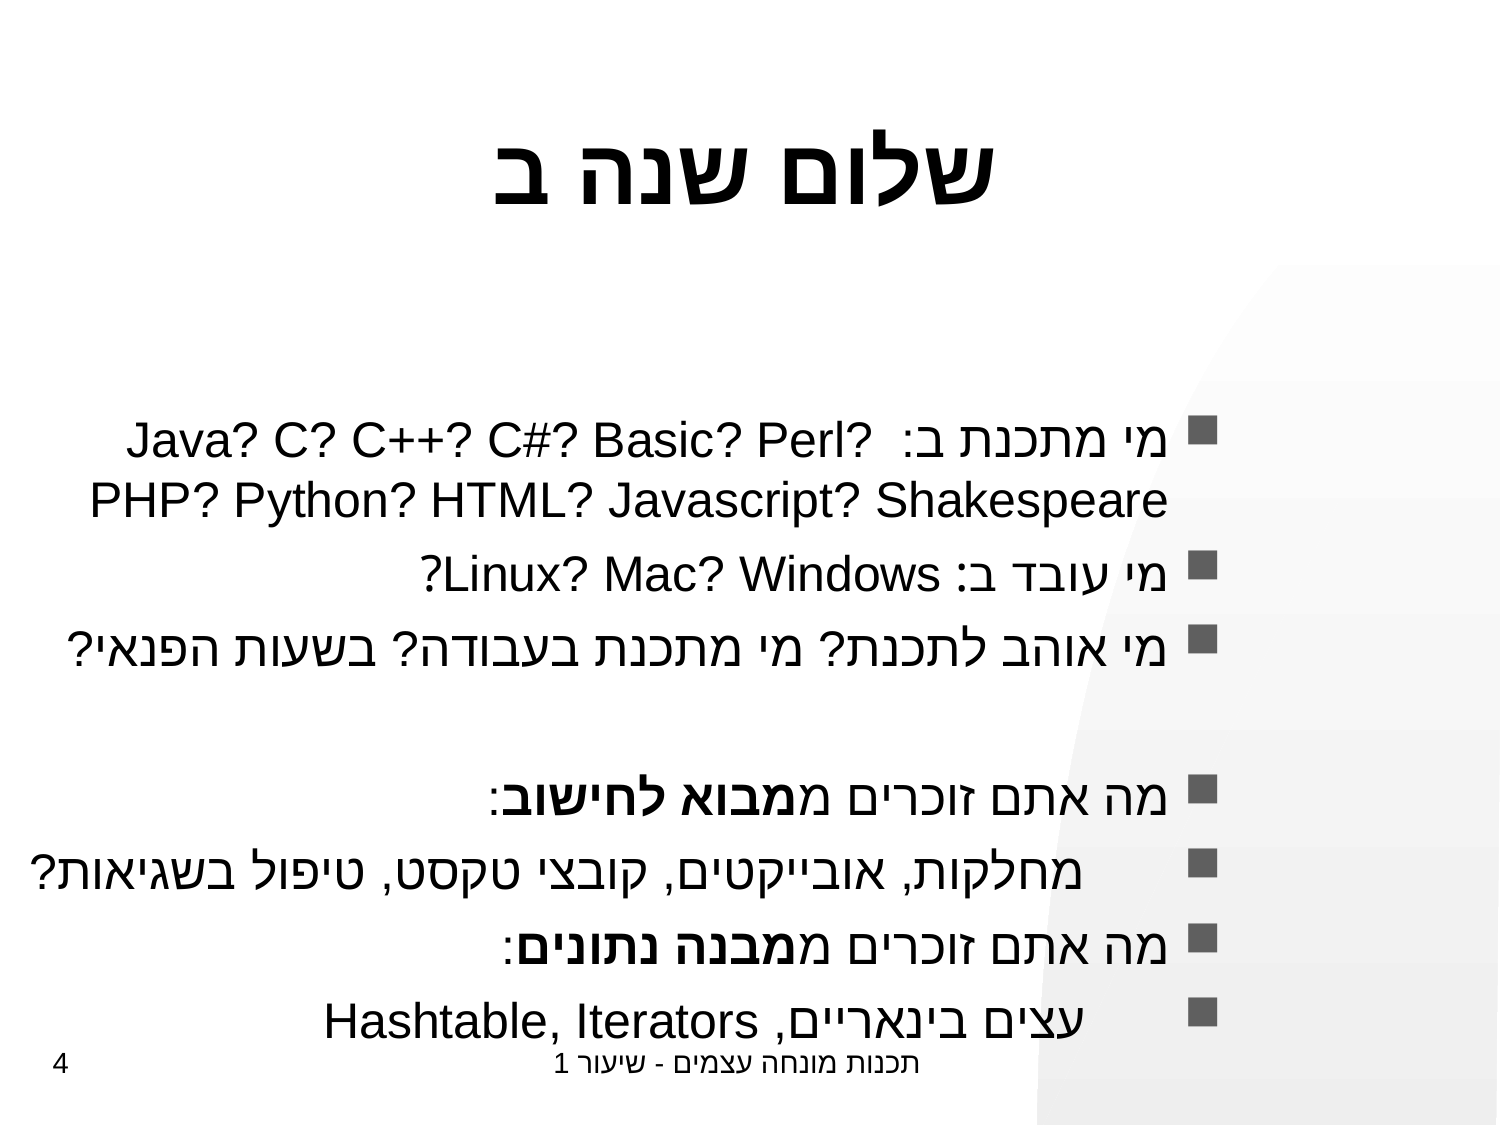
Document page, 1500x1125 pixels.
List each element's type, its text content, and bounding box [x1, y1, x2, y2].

text_box תכנות מונחה עצמים - שיעור 1 [500, 1025, 975, 1100]
text_box <number> [37, 1025, 350, 1100]
text_box מי מתכנת ב: Java? C? C++? C#? Basic? Perl? PHP? Python? HTML? Javascript? Shakespeare מי עובד ב: Linux? Mac? Windows? מי אוהב לתכנת? מי מתכנת בעבודה? בשעות הפנאי? מה אתם זוכרים ממבוא לחישוב: מחלקות, אובייקטים, קובצי טקסט, טיפול בשגיאות? מה אתם זוכרים ממבנה נתונים: עצים בינאריים, Hashtable, Iterators [12, 324, 1238, 1001]
text_box שלום שנה ב [12, 75, 1013, 288]
